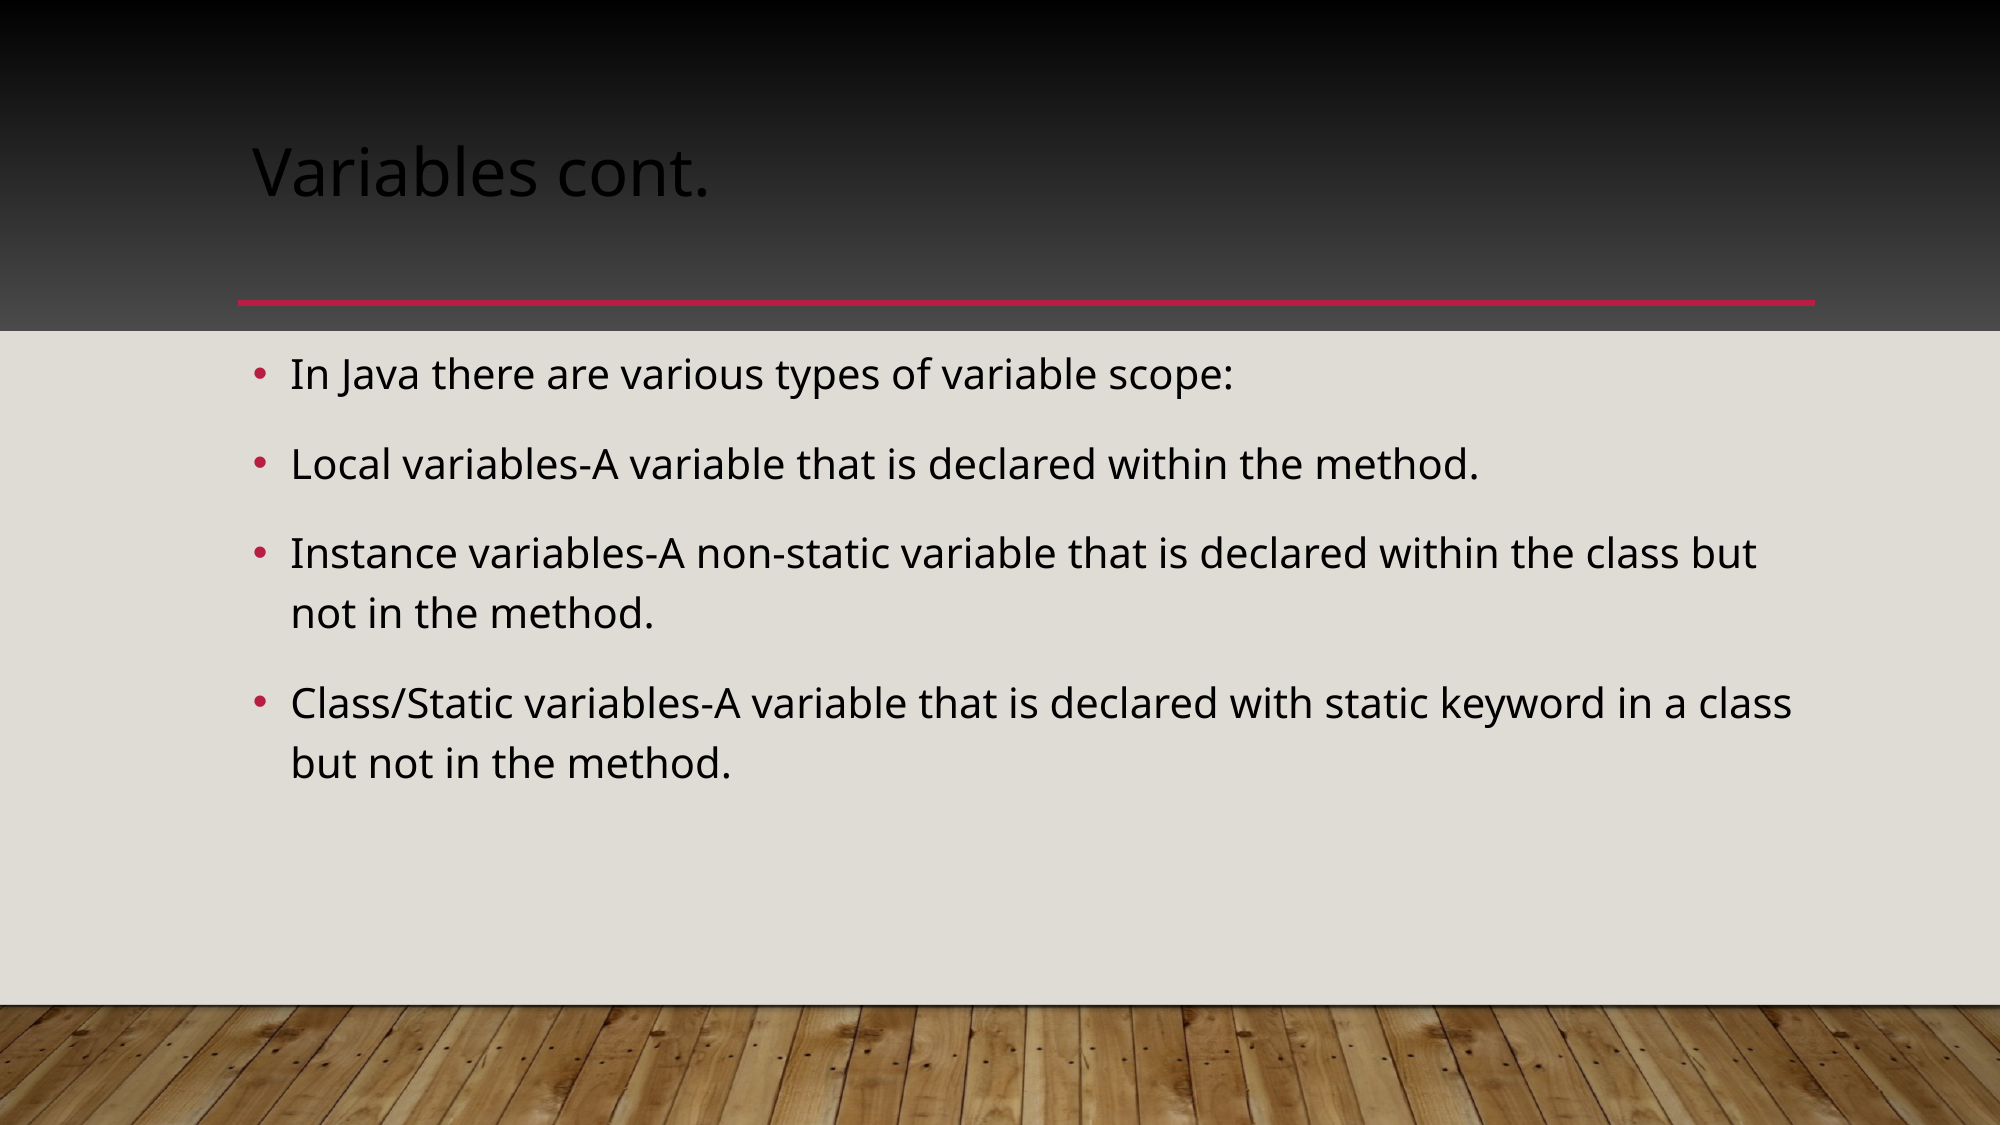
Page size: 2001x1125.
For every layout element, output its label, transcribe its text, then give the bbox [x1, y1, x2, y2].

picture [0, 1005, 2000, 1125]
title Variables cont. [238, 131, 1814, 305]
list In Java there are various types of variable scope: Local variables-A variable that is declared within the method. Instance variables-A non-static variable that is declared within the class but not in the method. Class/Static variables-A variable that is declared with static keyword in a class but not in the method. [238, 330, 1814, 897]
